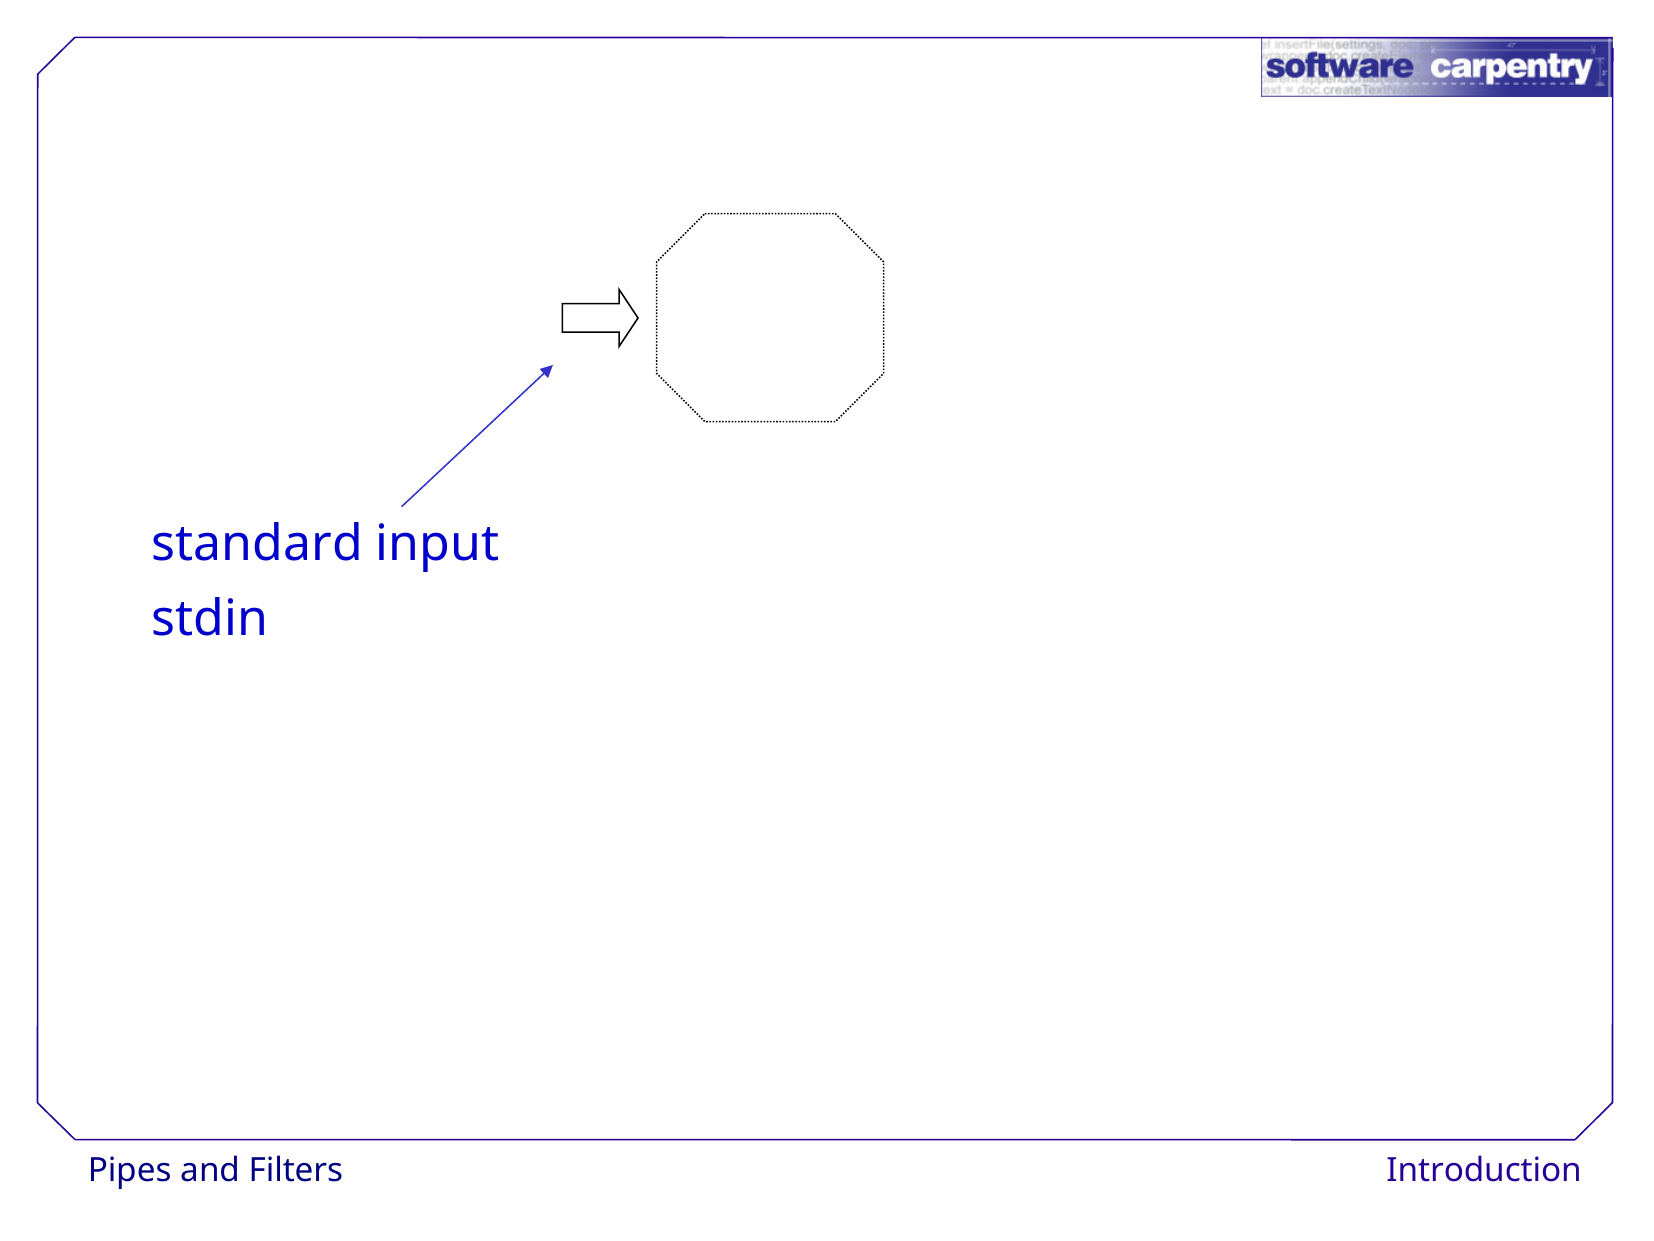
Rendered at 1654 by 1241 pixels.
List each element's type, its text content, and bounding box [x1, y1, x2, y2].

picture [1261, 39, 1613, 97]
text_box standard input stdin [136, 488, 563, 668]
